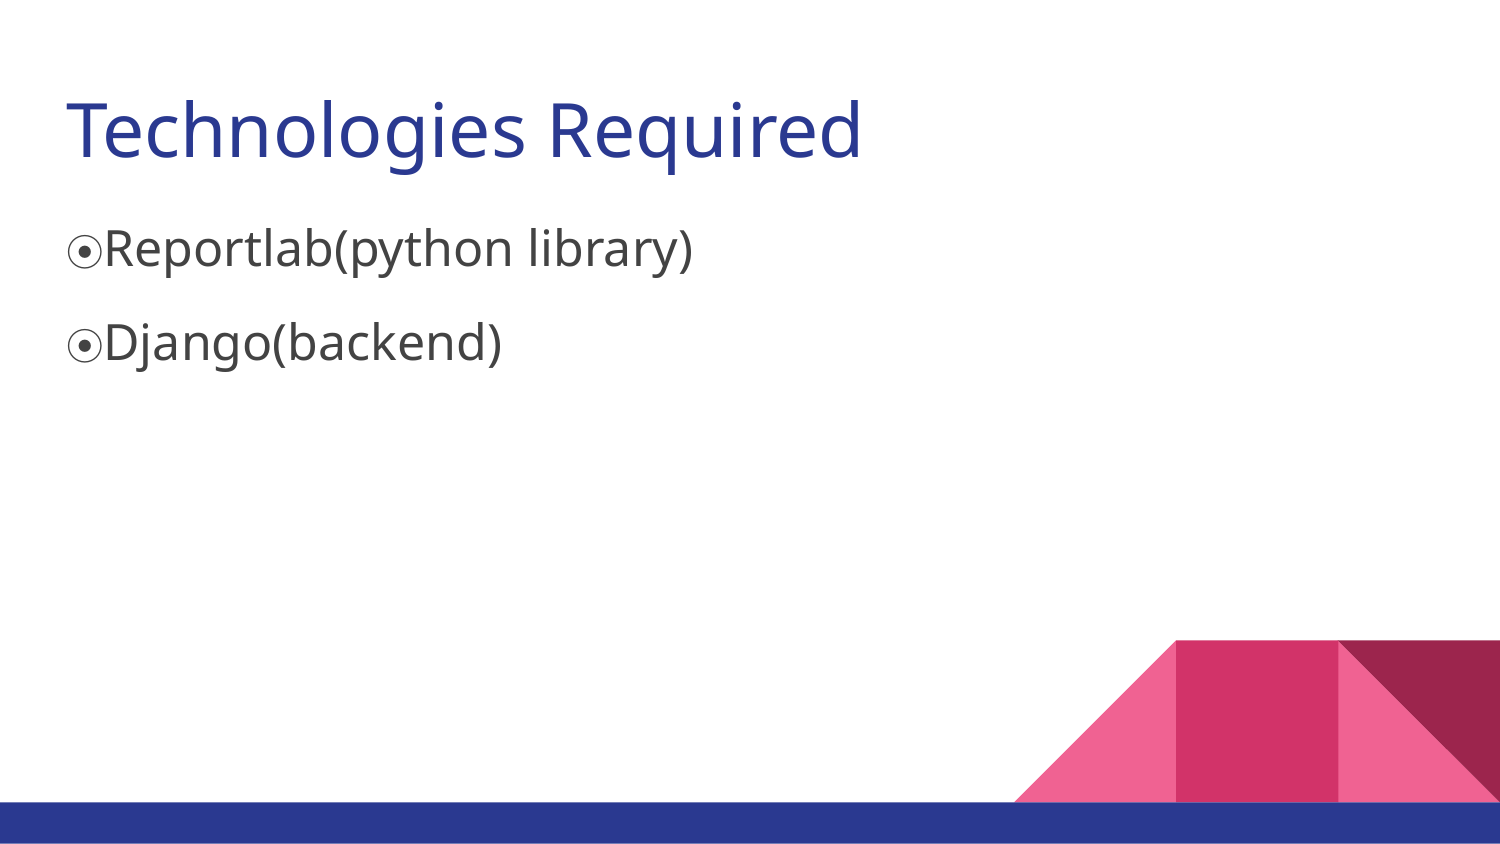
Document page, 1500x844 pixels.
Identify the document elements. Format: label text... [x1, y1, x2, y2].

list ⦿Reportlab(python library) ⦿Django(backend) [51, 201, 1449, 750]
title Technologies Required [51, 67, 1449, 167]
